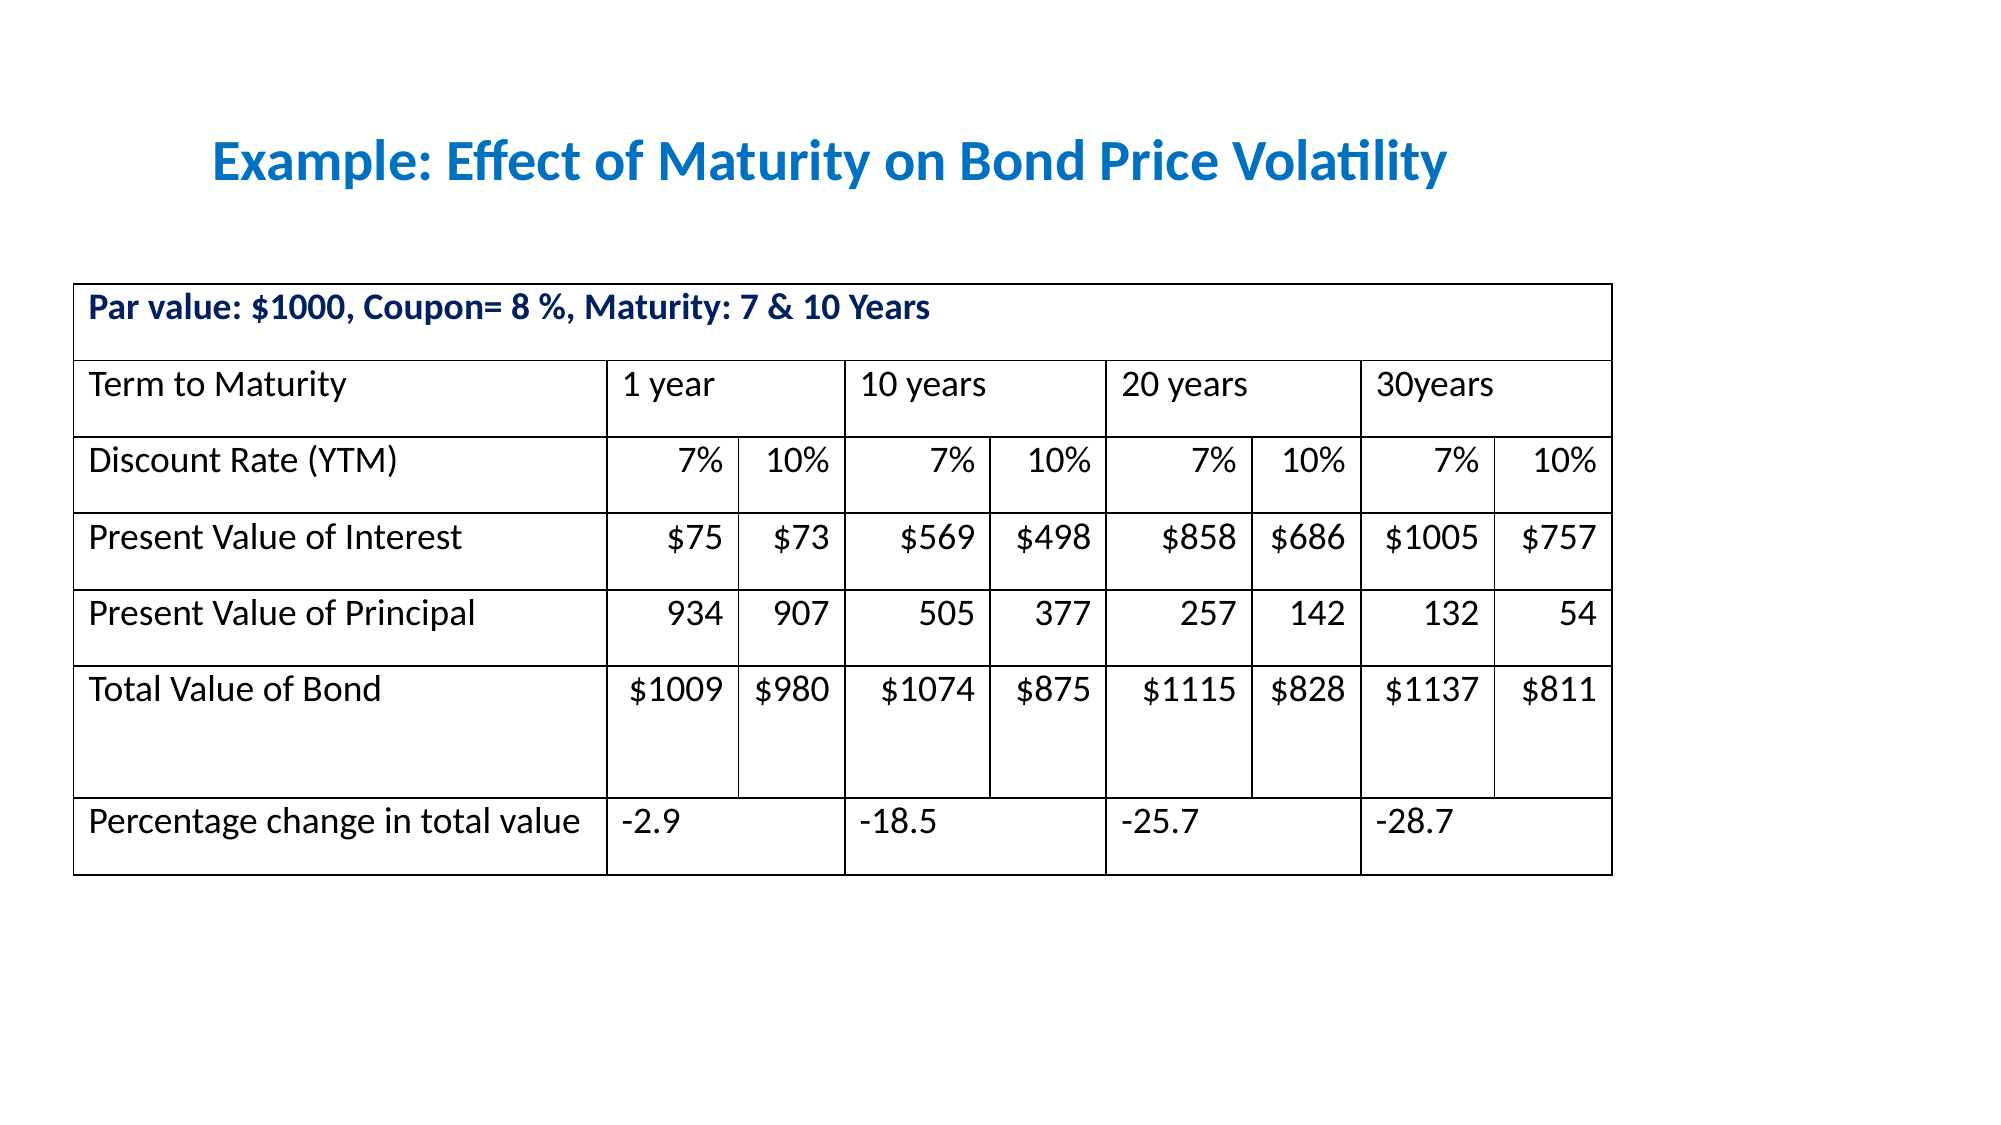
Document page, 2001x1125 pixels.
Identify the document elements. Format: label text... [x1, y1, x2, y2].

table_cell Term to Maturity [74, 361, 606, 436]
table_cell 7% [1362, 438, 1494, 512]
table_cell $828 [1253, 667, 1360, 797]
table_cell 7% [1107, 438, 1251, 512]
table_cell $569 [846, 514, 989, 589]
table_cell -25.7 [1107, 799, 1360, 874]
table_cell 10% [991, 438, 1105, 512]
table_cell Total Value of Bond [74, 667, 606, 797]
table_cell 7% [846, 438, 989, 512]
table_cell $858 [1107, 514, 1251, 589]
table_cell $498 [991, 514, 1105, 589]
table_cell Percentage change in total value [74, 799, 606, 874]
table_header Par value: $1000, Coupon= 8 %, Maturity: 7 & 10 Years [74, 285, 1611, 360]
table_cell $875 [991, 667, 1105, 797]
table_cell Present Value of Principal [74, 591, 606, 665]
table_cell 377 [991, 591, 1105, 665]
table_cell 505 [846, 591, 989, 665]
table_cell 132 [1362, 591, 1494, 665]
table_cell 7% [608, 438, 738, 512]
table_cell 30years [1362, 361, 1611, 436]
table_cell 20 years [1107, 361, 1360, 436]
table_cell 1 year [608, 361, 844, 436]
table_cell $1137 [1362, 667, 1494, 797]
table_cell 934 [608, 591, 738, 665]
table_cell Present Value of Interest [74, 514, 606, 589]
table_cell 10 years [846, 361, 1105, 436]
table_cell 10% [1253, 438, 1360, 512]
table_cell $811 [1495, 667, 1611, 797]
table_cell 907 [739, 591, 844, 665]
table_cell 257 [1107, 591, 1251, 665]
table_cell $686 [1253, 514, 1360, 589]
table_cell $1009 [608, 667, 738, 797]
text_box Example: Effect of Maturity on Bond Price Volatility [197, 114, 1724, 200]
table_cell -2.9 [608, 799, 844, 874]
table_cell 54 [1495, 591, 1611, 665]
table_cell $757 [1495, 514, 1611, 589]
table_cell 10% [739, 438, 844, 512]
table_cell $1005 [1362, 514, 1494, 589]
table_cell -18.5 [846, 799, 1105, 874]
table_cell $1115 [1107, 667, 1251, 797]
table_cell Discount Rate (YTM) [74, 438, 606, 512]
table_cell $75 [608, 514, 738, 589]
table_cell 10% [1495, 438, 1611, 512]
table_cell 142 [1253, 591, 1360, 665]
table_cell $1074 [846, 667, 989, 797]
table_cell $980 [739, 667, 844, 797]
table_cell -28.7 [1362, 799, 1611, 874]
table_cell $73 [739, 514, 844, 589]
